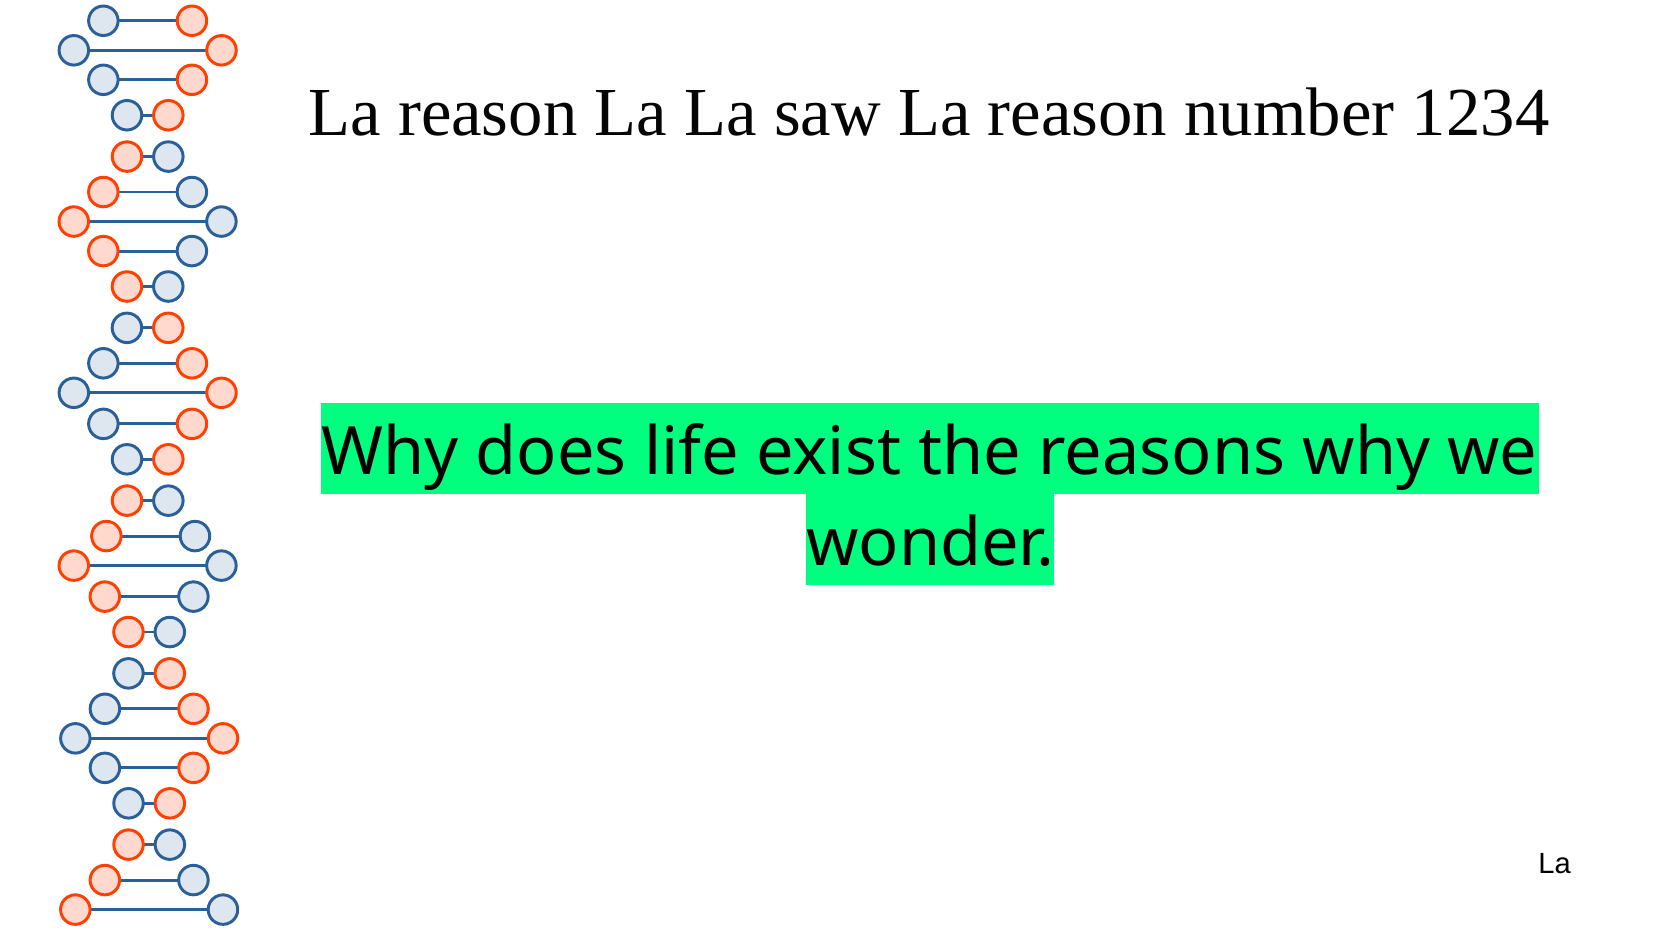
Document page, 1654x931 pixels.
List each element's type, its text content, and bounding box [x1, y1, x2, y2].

title La reason La La saw La reason number 1234 [265, 35, 1595, 189]
subtitle Why does life exist the reasons why we wonder. [265, 224, 1595, 764]
